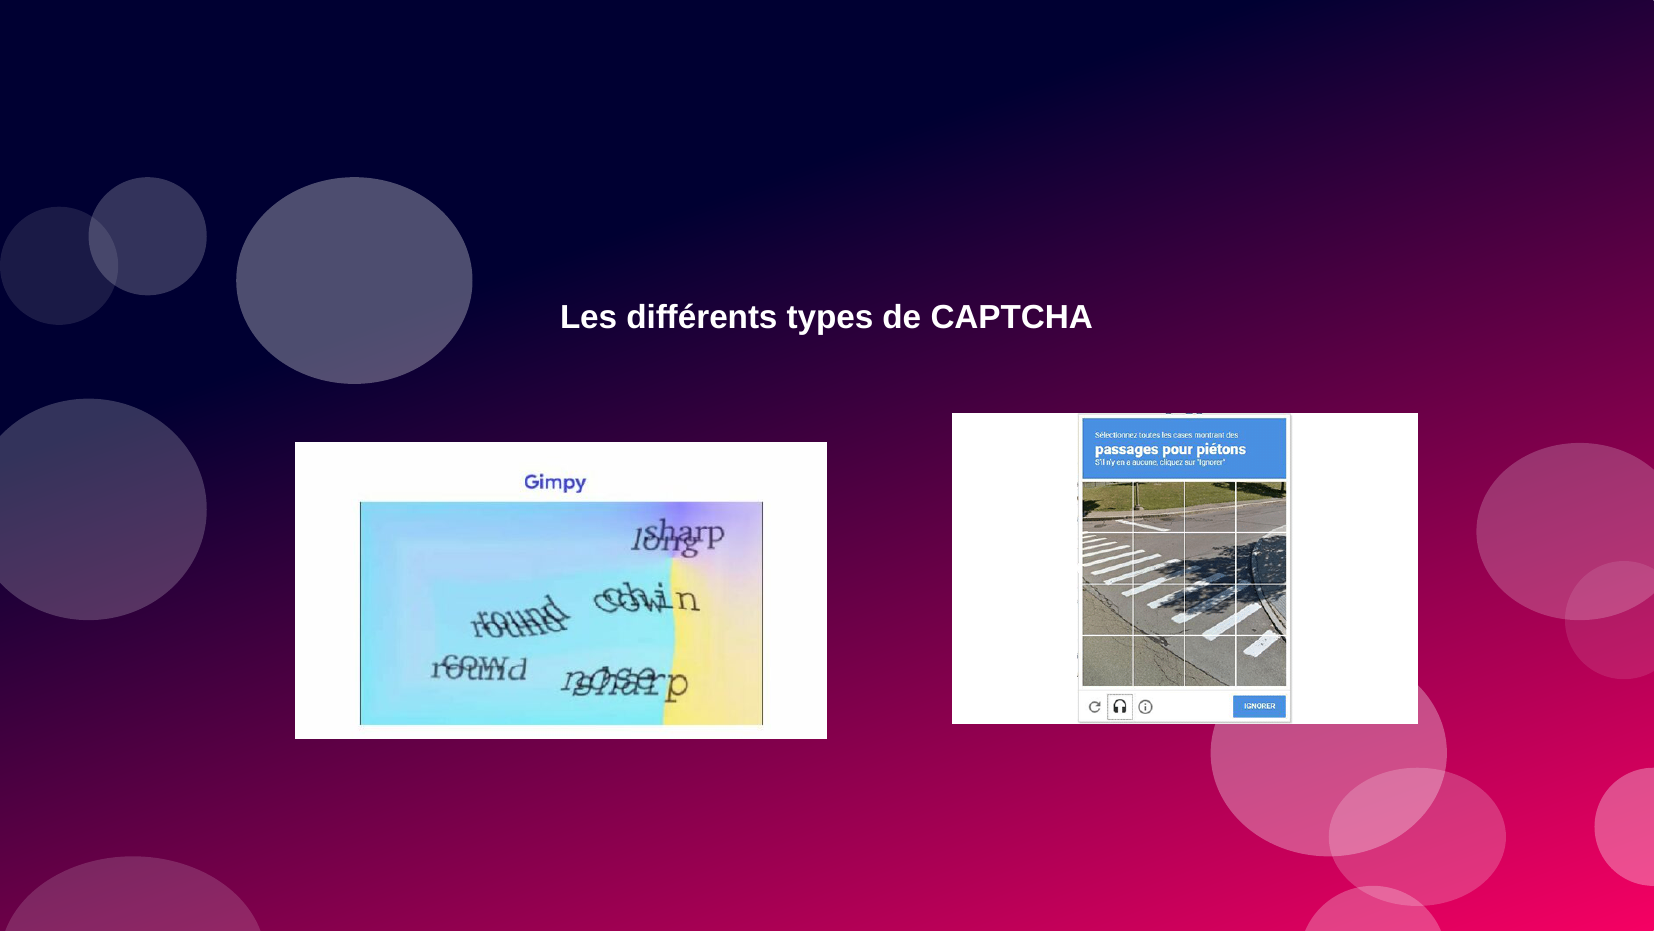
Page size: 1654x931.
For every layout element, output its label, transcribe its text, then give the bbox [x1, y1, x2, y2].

title Les différents types de CAPTCHA [88, 236, 1565, 399]
picture [295, 442, 827, 739]
picture [952, 413, 1418, 724]
